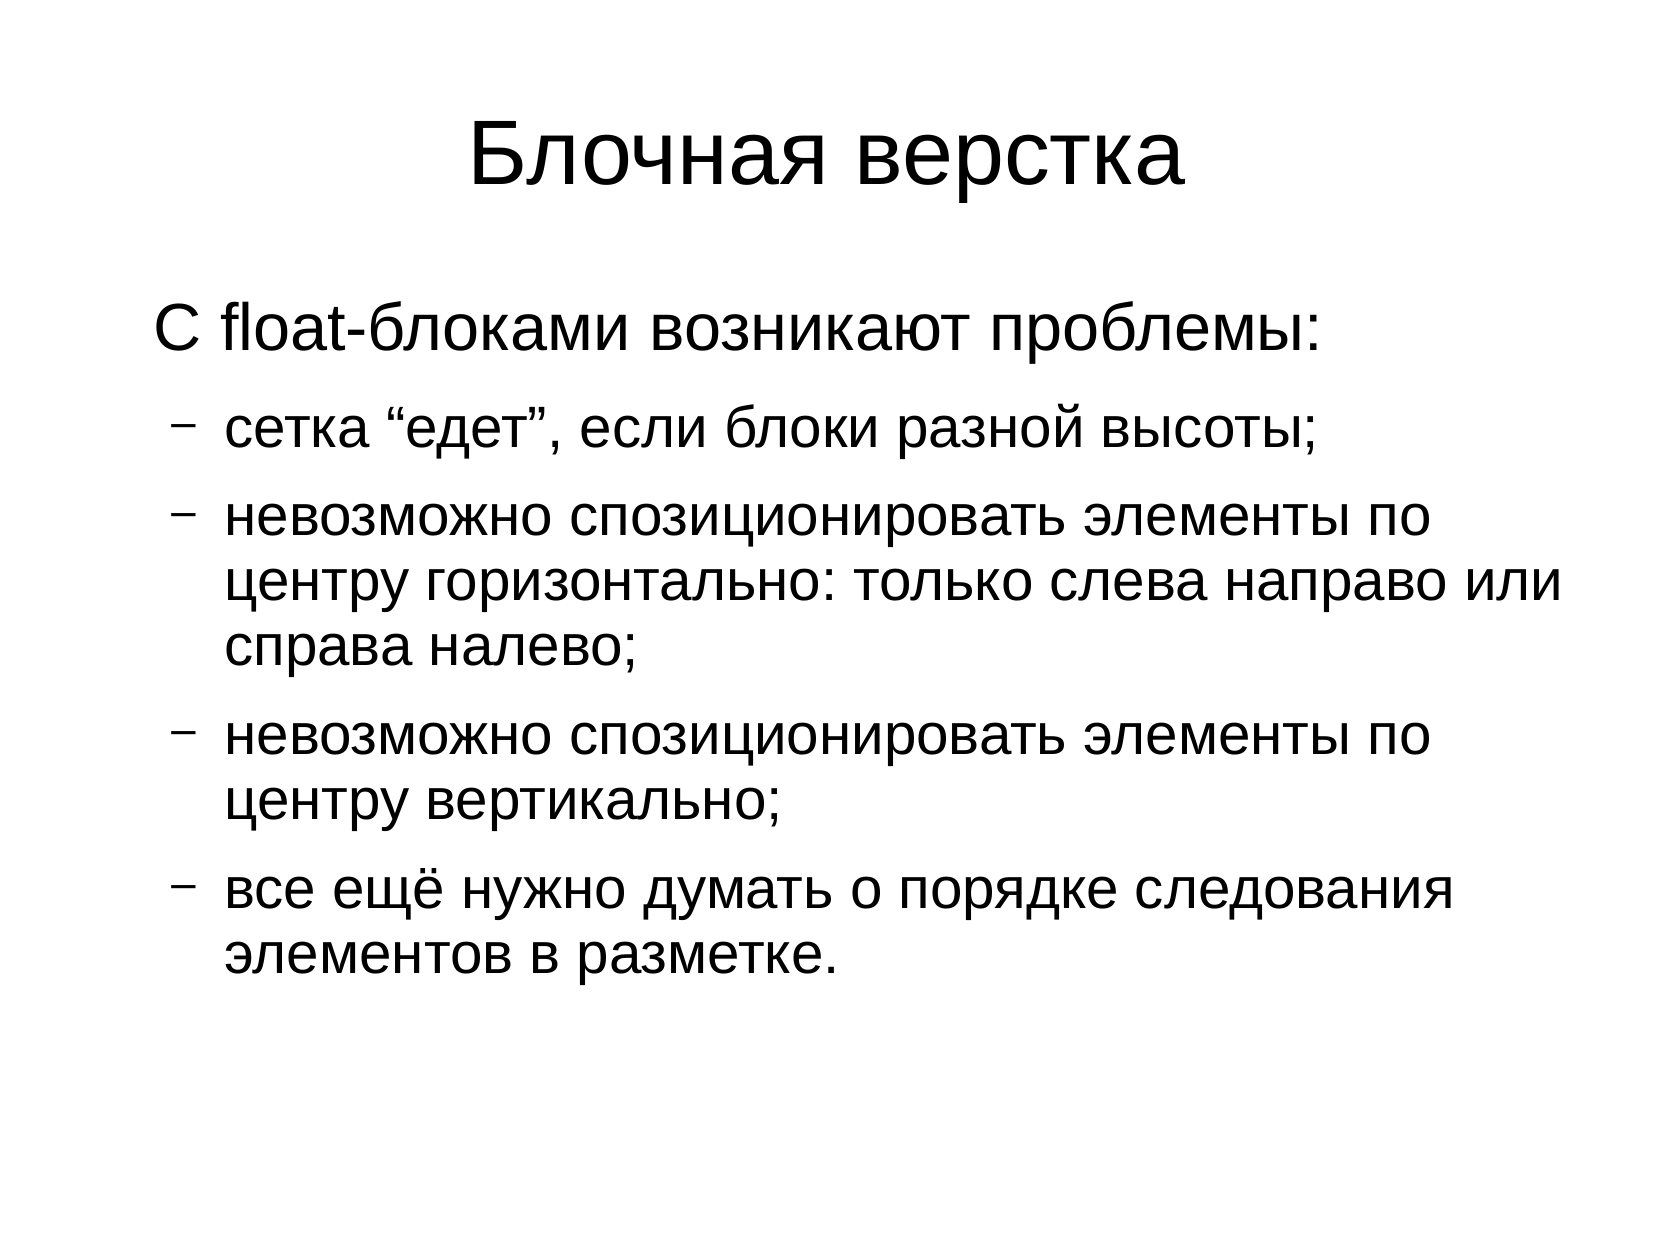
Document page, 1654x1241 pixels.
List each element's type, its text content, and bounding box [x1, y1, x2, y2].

list С float-блоками возникают проблемы: сетка “едет”, если блоки разной высоты; невозможно спозиционировать элементы по центру горизонтально: только слева направо или справа налево; невозможно спозиционировать элементы по центру вертикально; все ещё нужно думать о порядке следования элементов в разметке. [82, 290, 1571, 1010]
title Блочная верстка [82, 49, 1571, 257]
